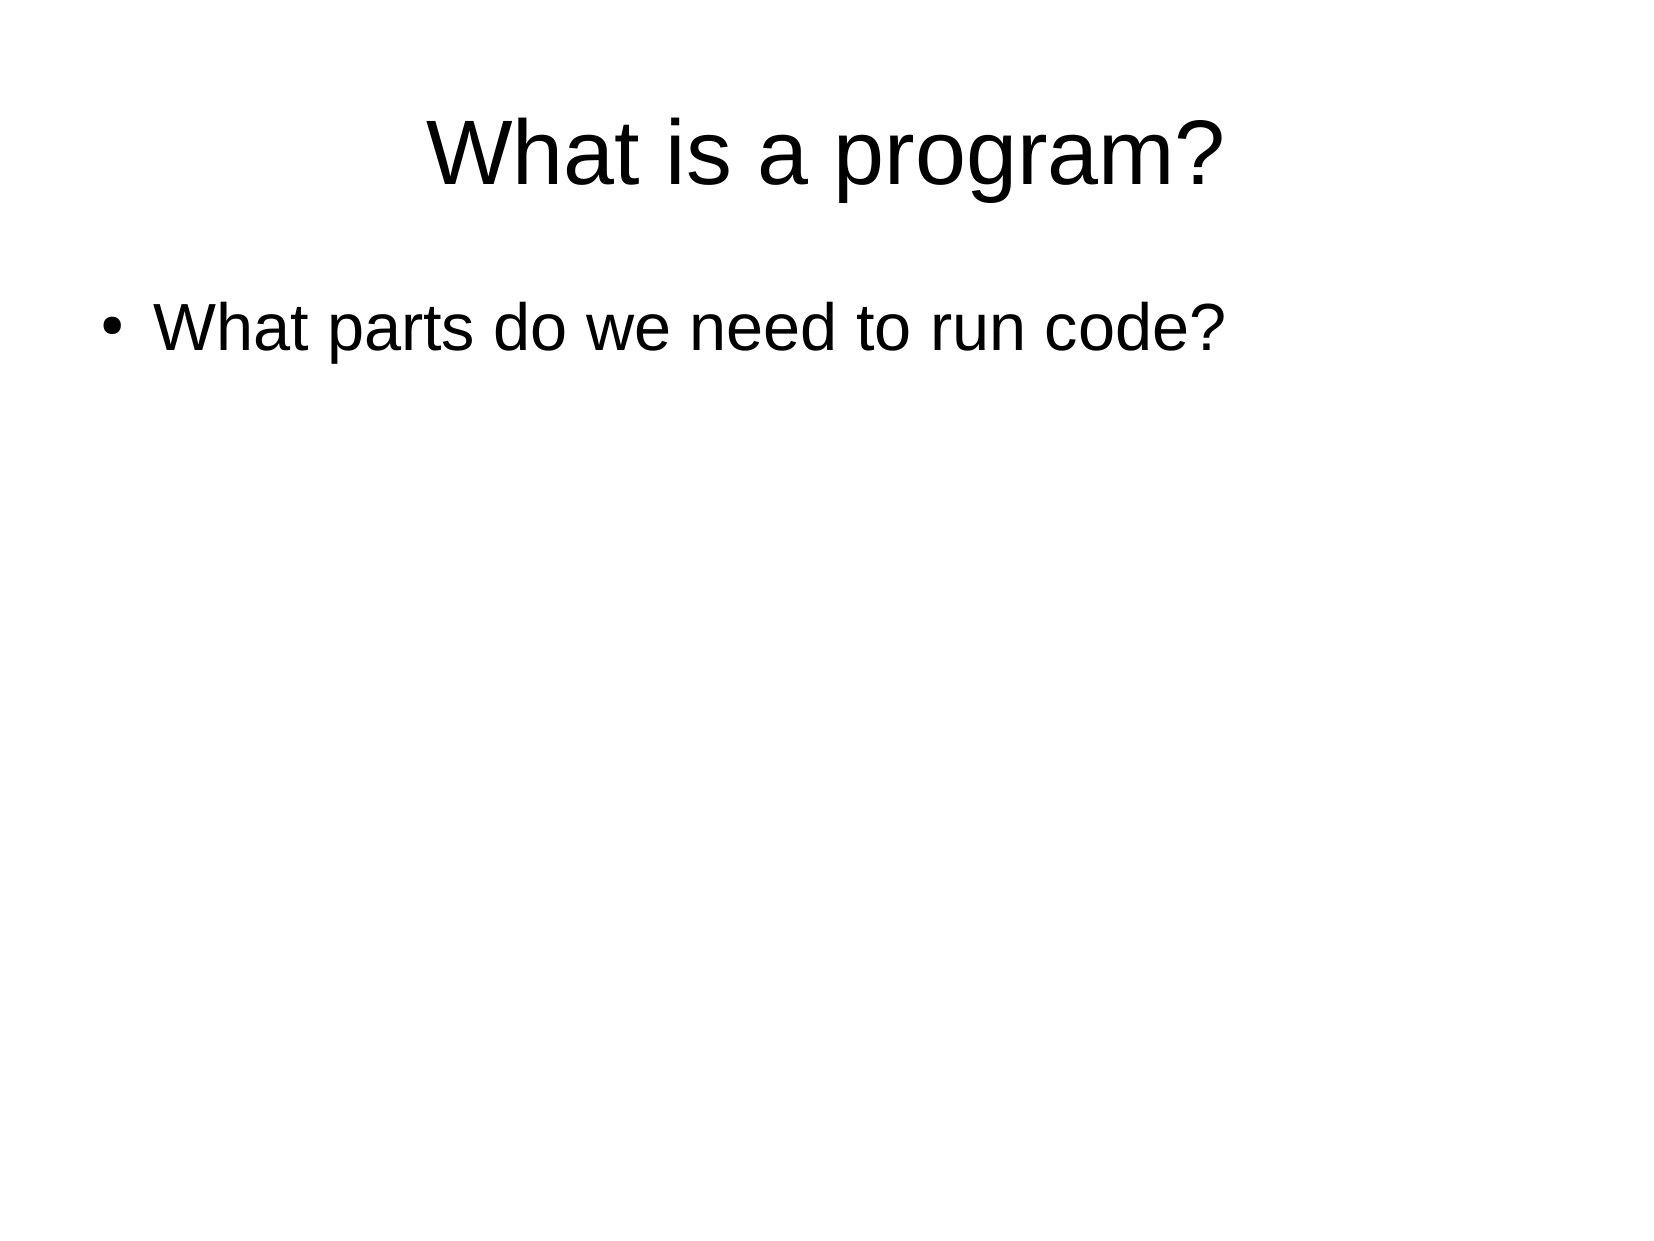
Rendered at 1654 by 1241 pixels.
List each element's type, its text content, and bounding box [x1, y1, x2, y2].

list What parts do we need to run code? [82, 290, 1571, 1010]
title What is a program? [82, 49, 1571, 257]
